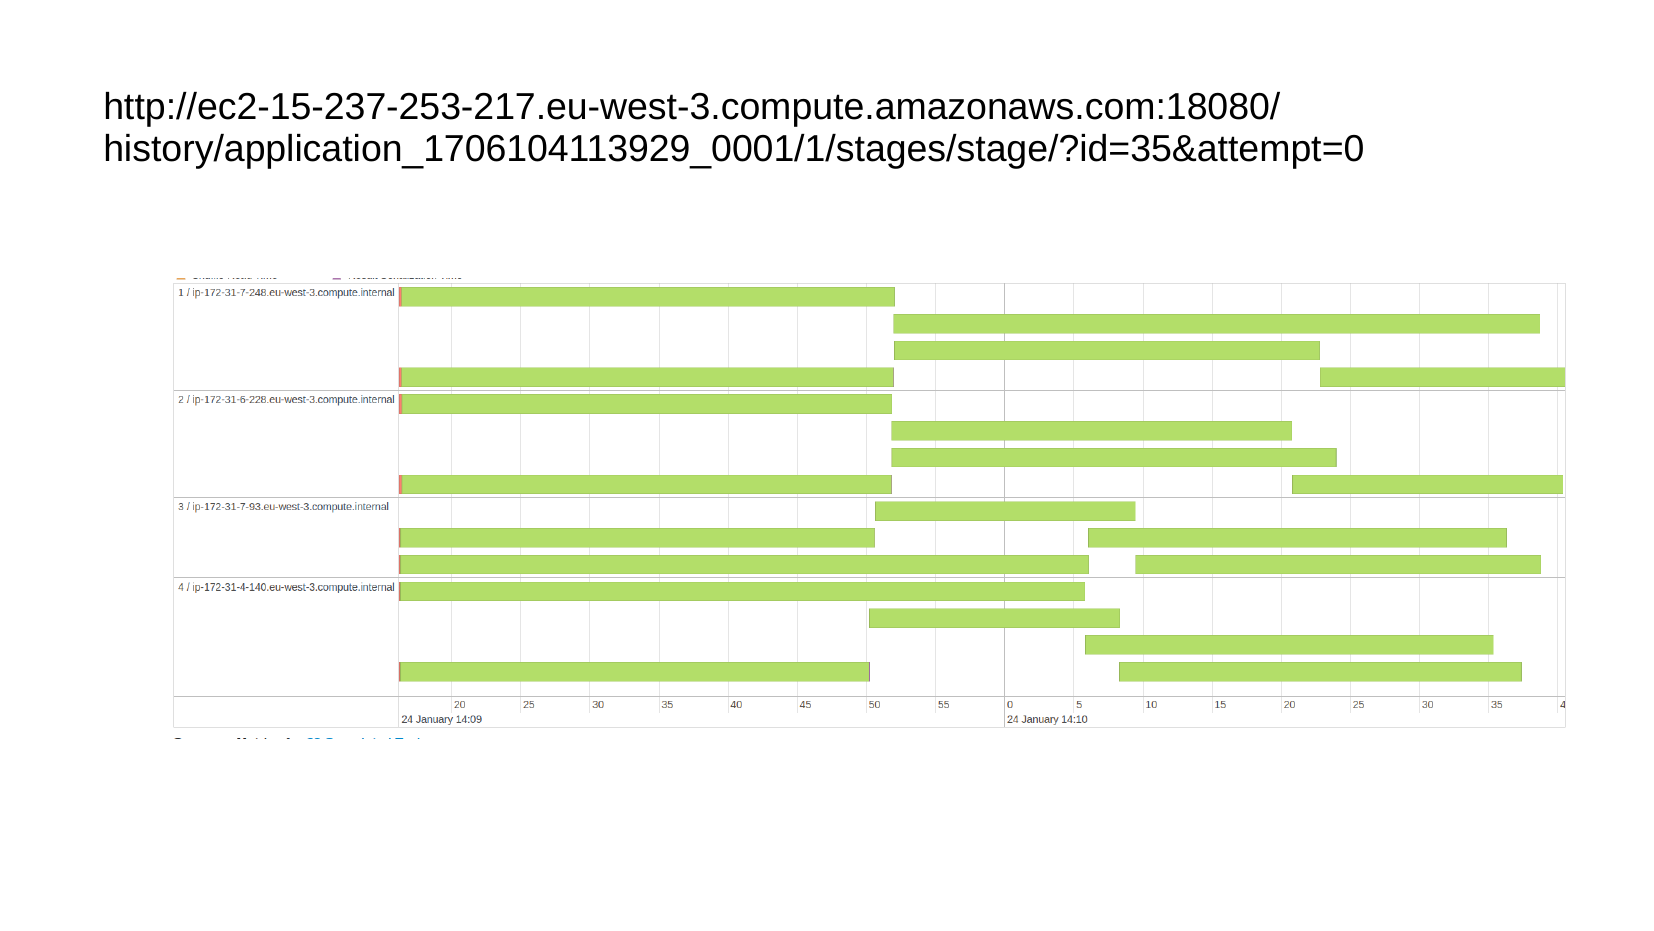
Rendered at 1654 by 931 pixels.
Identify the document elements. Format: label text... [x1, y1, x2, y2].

text_box http://ec2-15-237-253-217.eu-west-3.compute.amazonaws.com:18080/history/application_1706104113929_0001/1/stages/stage/?id=35&attempt=0 [88, 78, 1417, 178]
picture [168, 278, 1571, 739]
